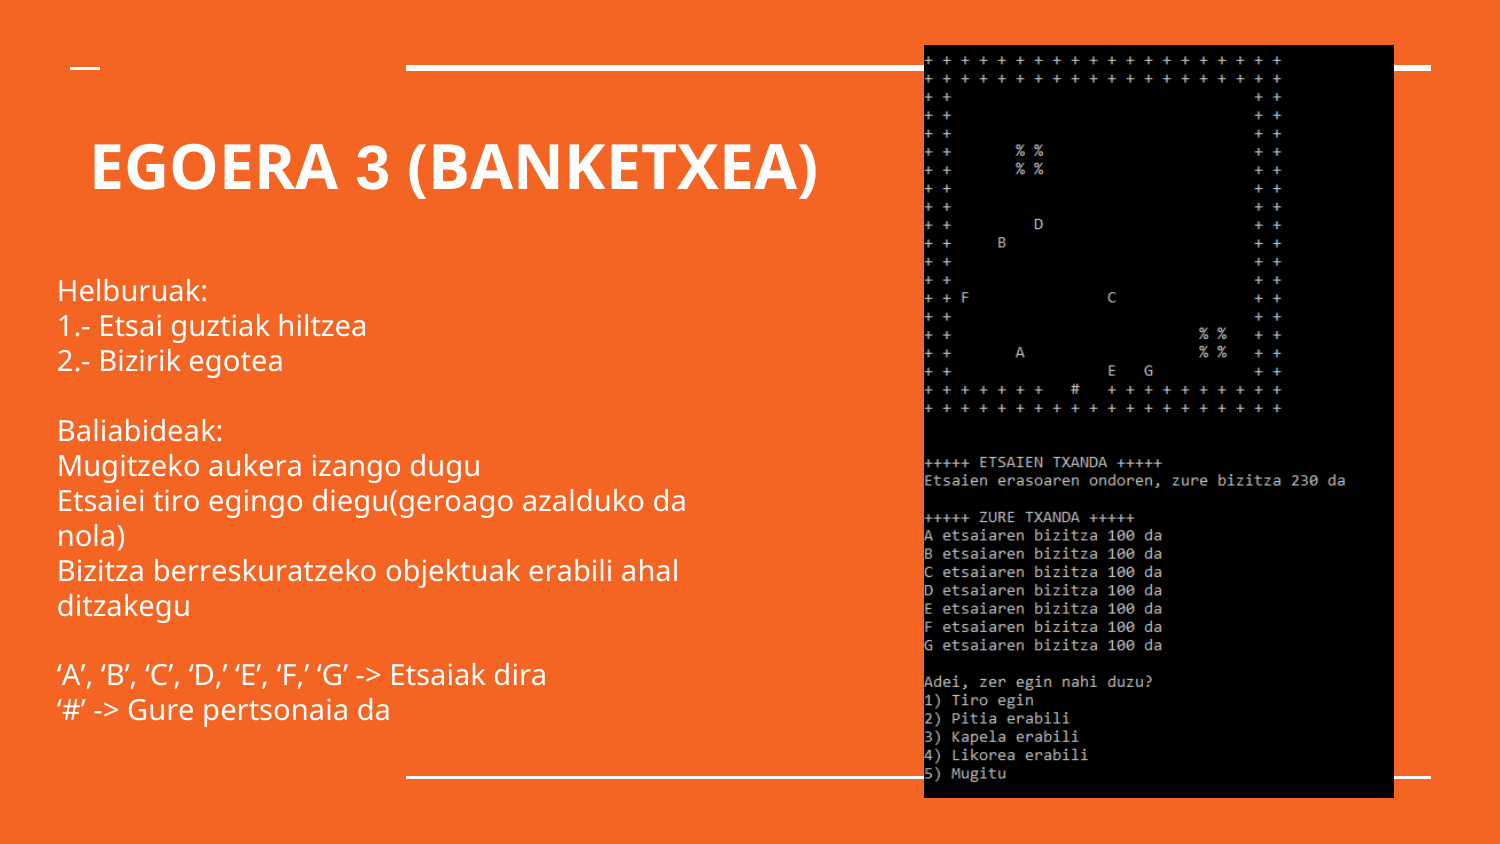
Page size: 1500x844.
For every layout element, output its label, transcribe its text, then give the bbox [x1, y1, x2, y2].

text_box Helburuak: 1.- Etsai guztiak hiltzea 2.- Bizirik egotea Baliabideak: Mugitzeko aukera izango dugu Etsaiei tiro egingo diegu(geroago azalduko da nola) Bizitza berreskuratzeko objektuak erabili ahal ditzakegu ‘A’, ‘B’, ‘C’, ‘D,’ ‘E’, ‘F,’ ‘G’ -> Etsaiak dira ‘#’ -> Gure pertsonaia da [41, 257, 751, 758]
picture [924, 45, 1394, 798]
title EGOERA 3 (BANKETXEA) [74, 112, 835, 204]
